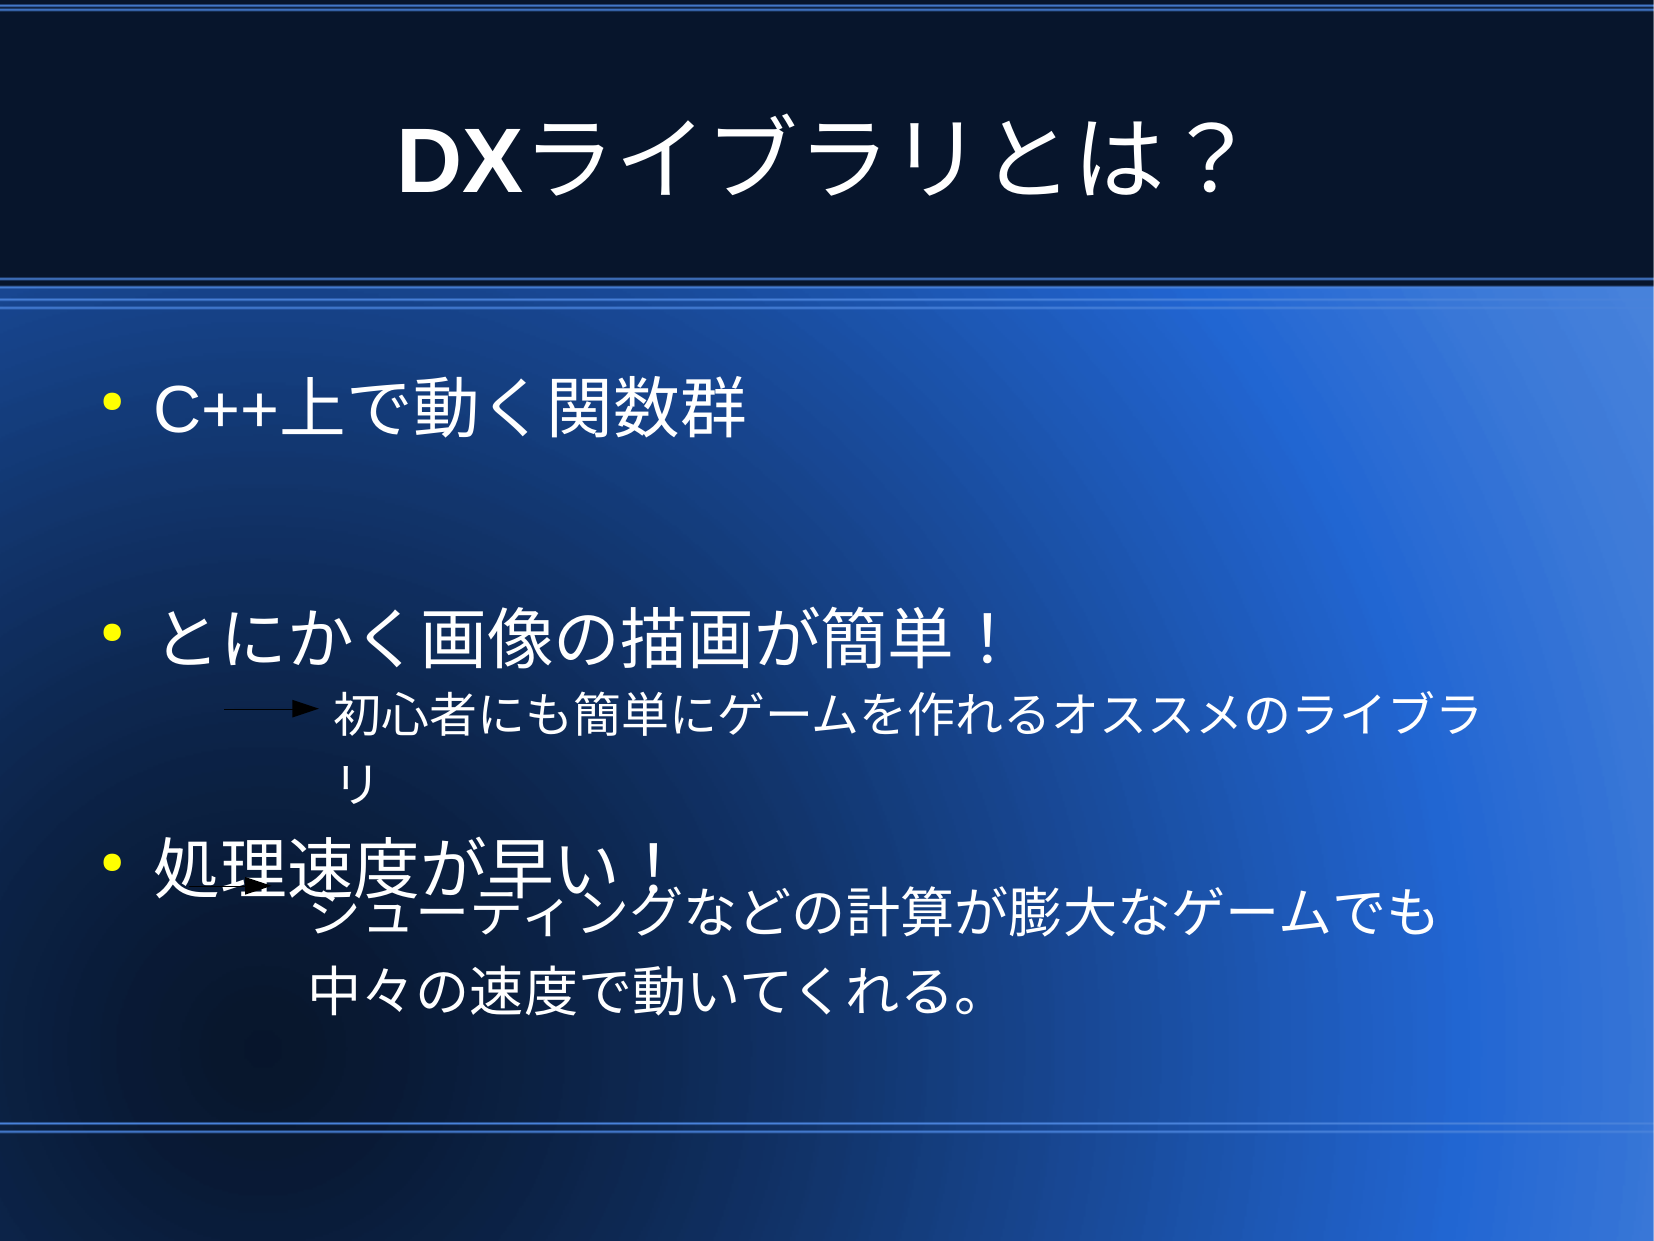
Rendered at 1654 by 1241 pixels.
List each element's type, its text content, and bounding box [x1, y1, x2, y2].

text_box シューティングなどの計算が膨大なゲームでも 中々の速度で動いてくれる。 [292, 862, 1371, 986]
picture [0, 0, 1654, 1241]
title DXライブラリとは？ [82, 49, 1571, 257]
list C++上で動く関数群 とにかく画像の描画が簡単！ 処理速度が早い！ [82, 355, 1571, 1174]
text_box 初心者にも簡単にゲームを作れるオススメのライブラリ [318, 669, 1501, 733]
